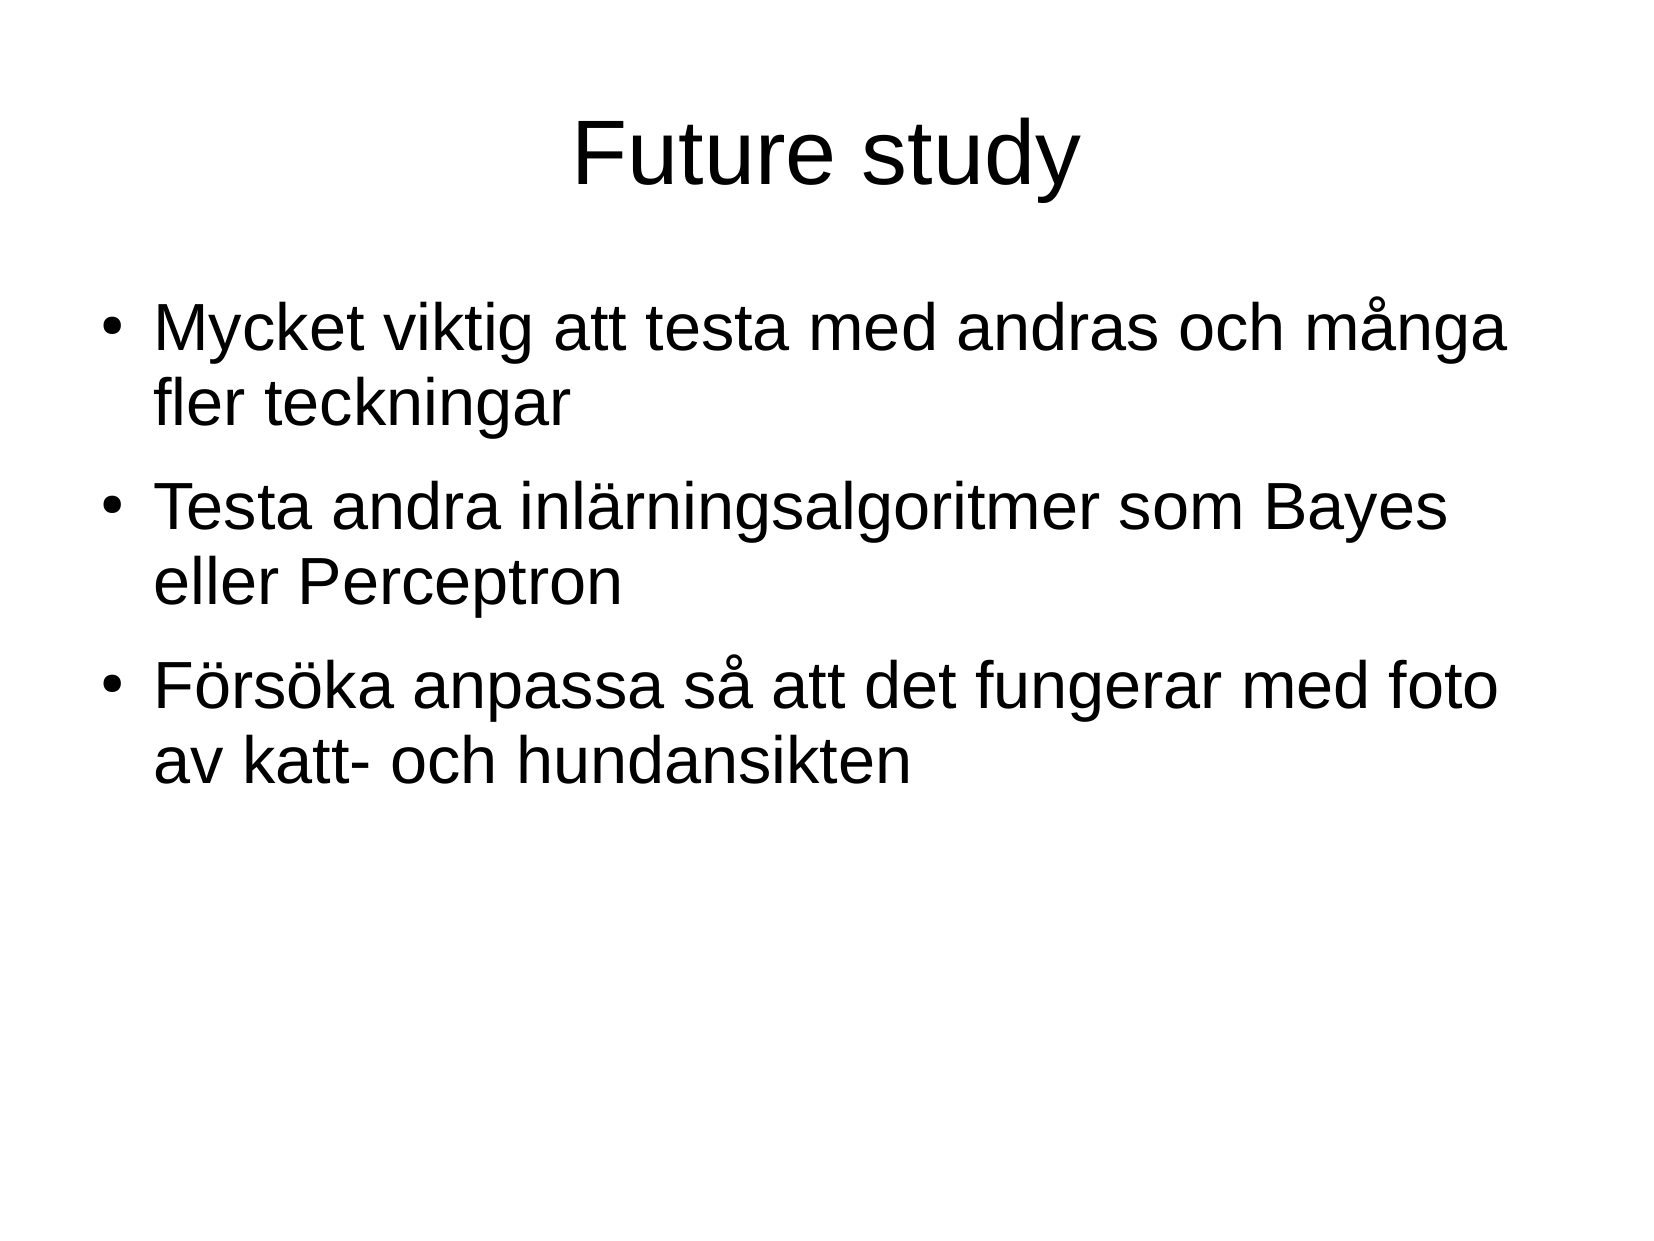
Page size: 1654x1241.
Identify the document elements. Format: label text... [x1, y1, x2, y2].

title Future study [82, 49, 1571, 257]
list Mycket viktig att testa med andras och många fler teckningar Testa andra inlärningsalgoritmer som Bayes eller Perceptron Försöka anpassa så att det fungerar med foto av katt- och hundansikten [82, 290, 1571, 1010]
